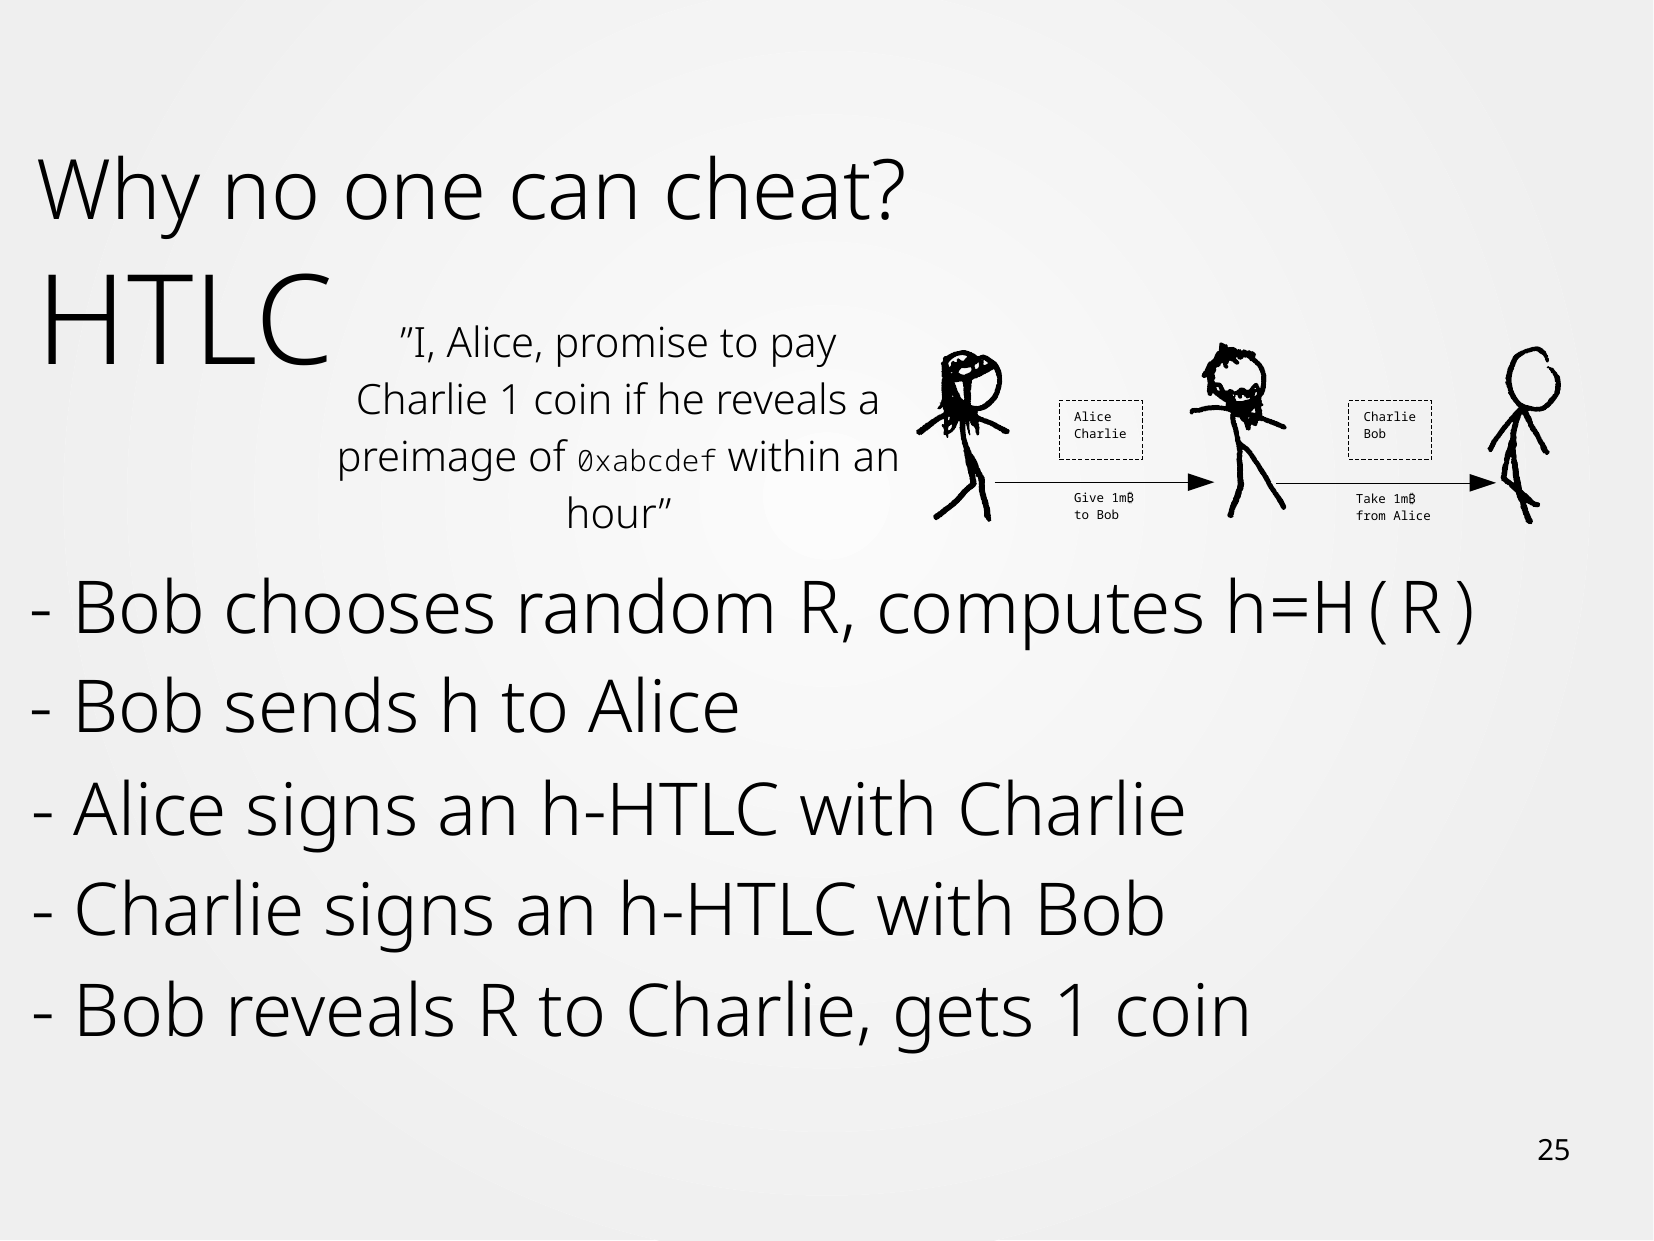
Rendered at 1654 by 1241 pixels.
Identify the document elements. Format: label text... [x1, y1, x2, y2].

text_box Give 1m₿ to Bob [1059, 482, 1152, 541]
picture [915, 349, 1011, 522]
picture [1188, 341, 1288, 520]
text_box Charlie Bob [1348, 400, 1432, 460]
text_box - Alice signs an h-HTLC with Charlie - Charlie signs an h-HTLC with Bob [16, 750, 1582, 997]
picture [1485, 344, 1563, 526]
title HTLC [36, 230, 384, 378]
text_box - Bob reveals R to Charlie, gets 1 coin [16, 997, 1477, 1136]
text_box Alice Charlie [1059, 400, 1143, 460]
title - Bob chooses random R, computes h=H(R) - Bob sends h to Alice [29, 555, 1625, 733]
title ”I, Alice, promise to pay Charlie 1 coin if he reveals a preimage of 0xabcdef within an hour” [336, 312, 905, 520]
title Why no one can cheat? [36, 130, 1034, 243]
text_box Take 1m₿ from Alice [1341, 484, 1460, 542]
